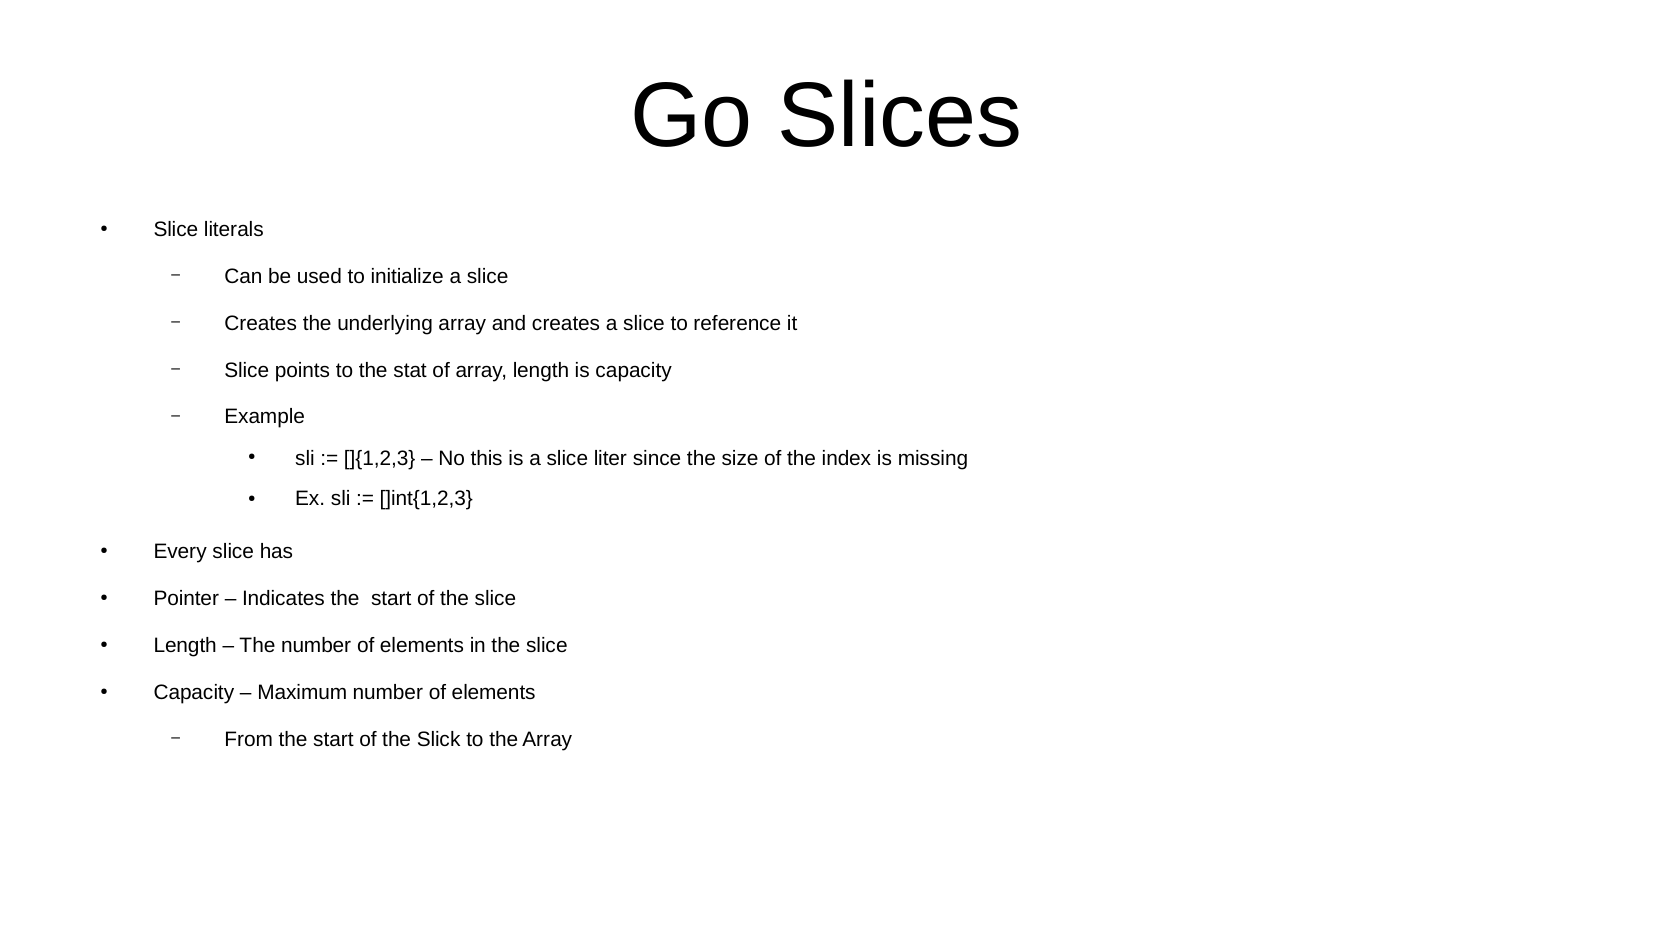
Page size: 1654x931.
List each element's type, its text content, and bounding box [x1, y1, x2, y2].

title Go Slices [82, 37, 1571, 193]
list Slice literals Can be used to initialize a slice Creates the underlying array and creates a slice to reference it Slice points to the stat of array, length is capacity Example sli := []{1,2,3} – No this is a slice liter since the size of the index is missing Ex. sli := []int{1,2,3} Every slice has Pointer – Indicates the start of the slice Length – The number of elements in the slice Capacity – Maximum number of elements From the start of the Slick to the Array [82, 217, 1621, 901]
